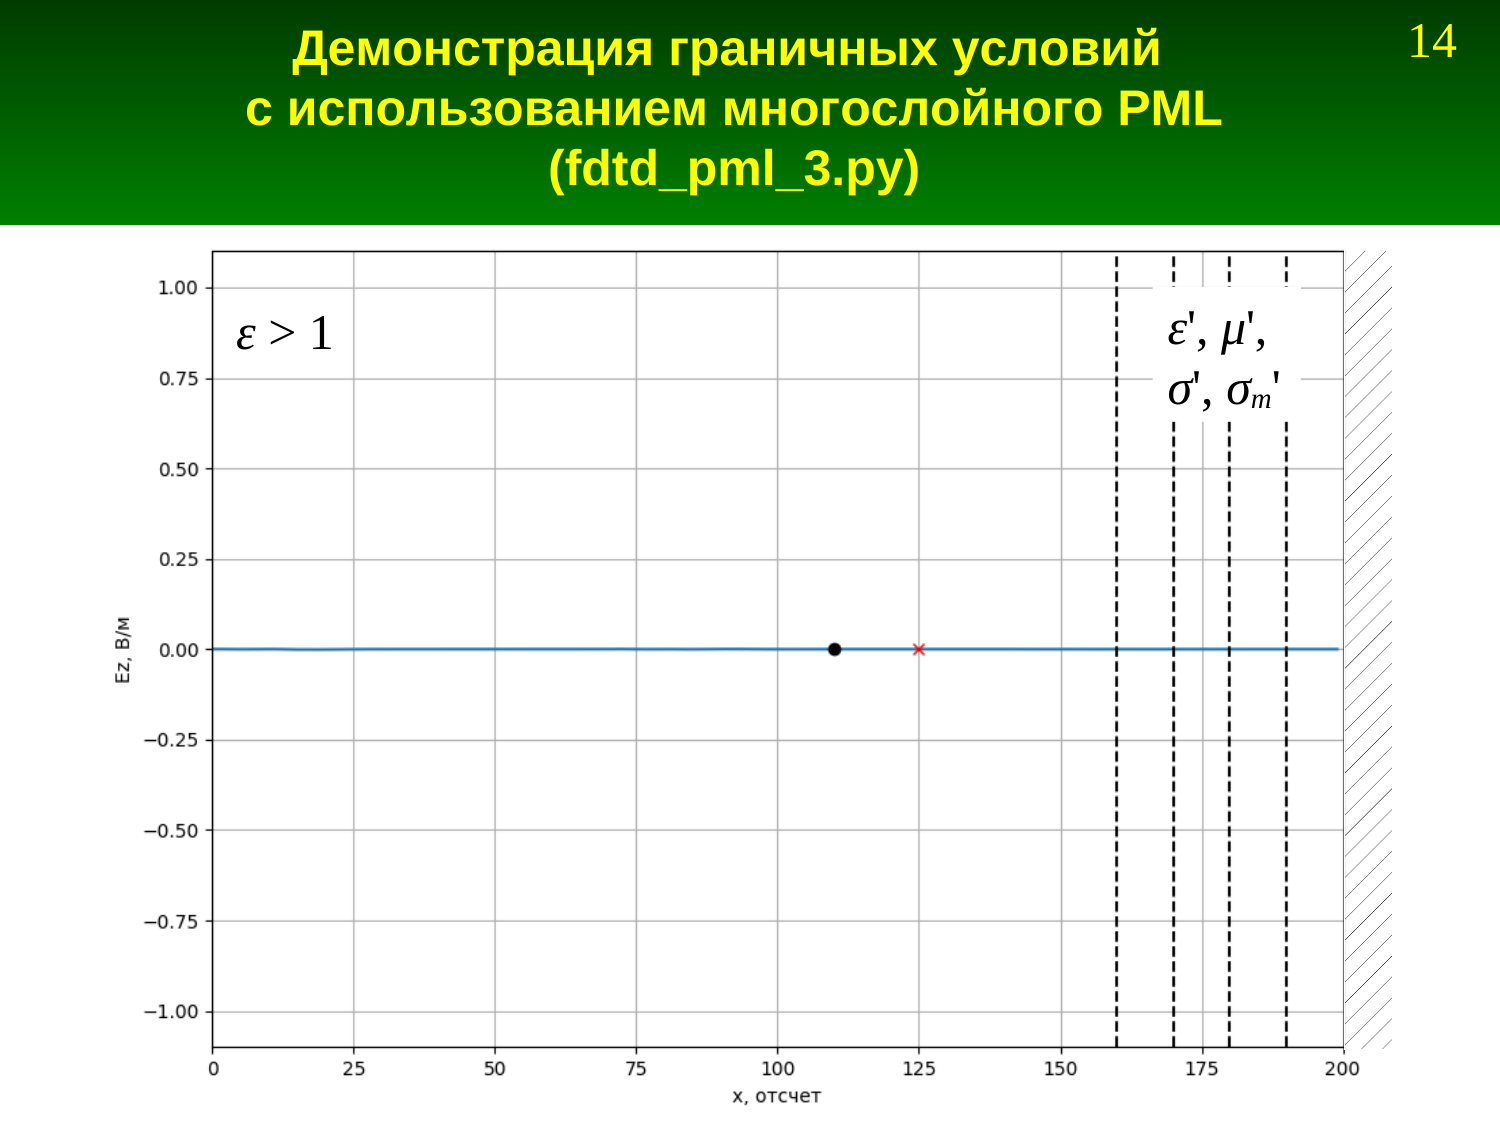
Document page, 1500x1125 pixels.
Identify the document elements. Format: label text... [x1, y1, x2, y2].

text_box ε > 1 [221, 292, 351, 368]
text_box ε', μ', σ', σm' [1152, 286, 1301, 422]
text_box [1344, 250, 1393, 1050]
title Демонстрация граничных условий с использованием многослойного PML (fdtd_pml_3.py) [28, 0, 1441, 234]
picture [107, 242, 1366, 1116]
